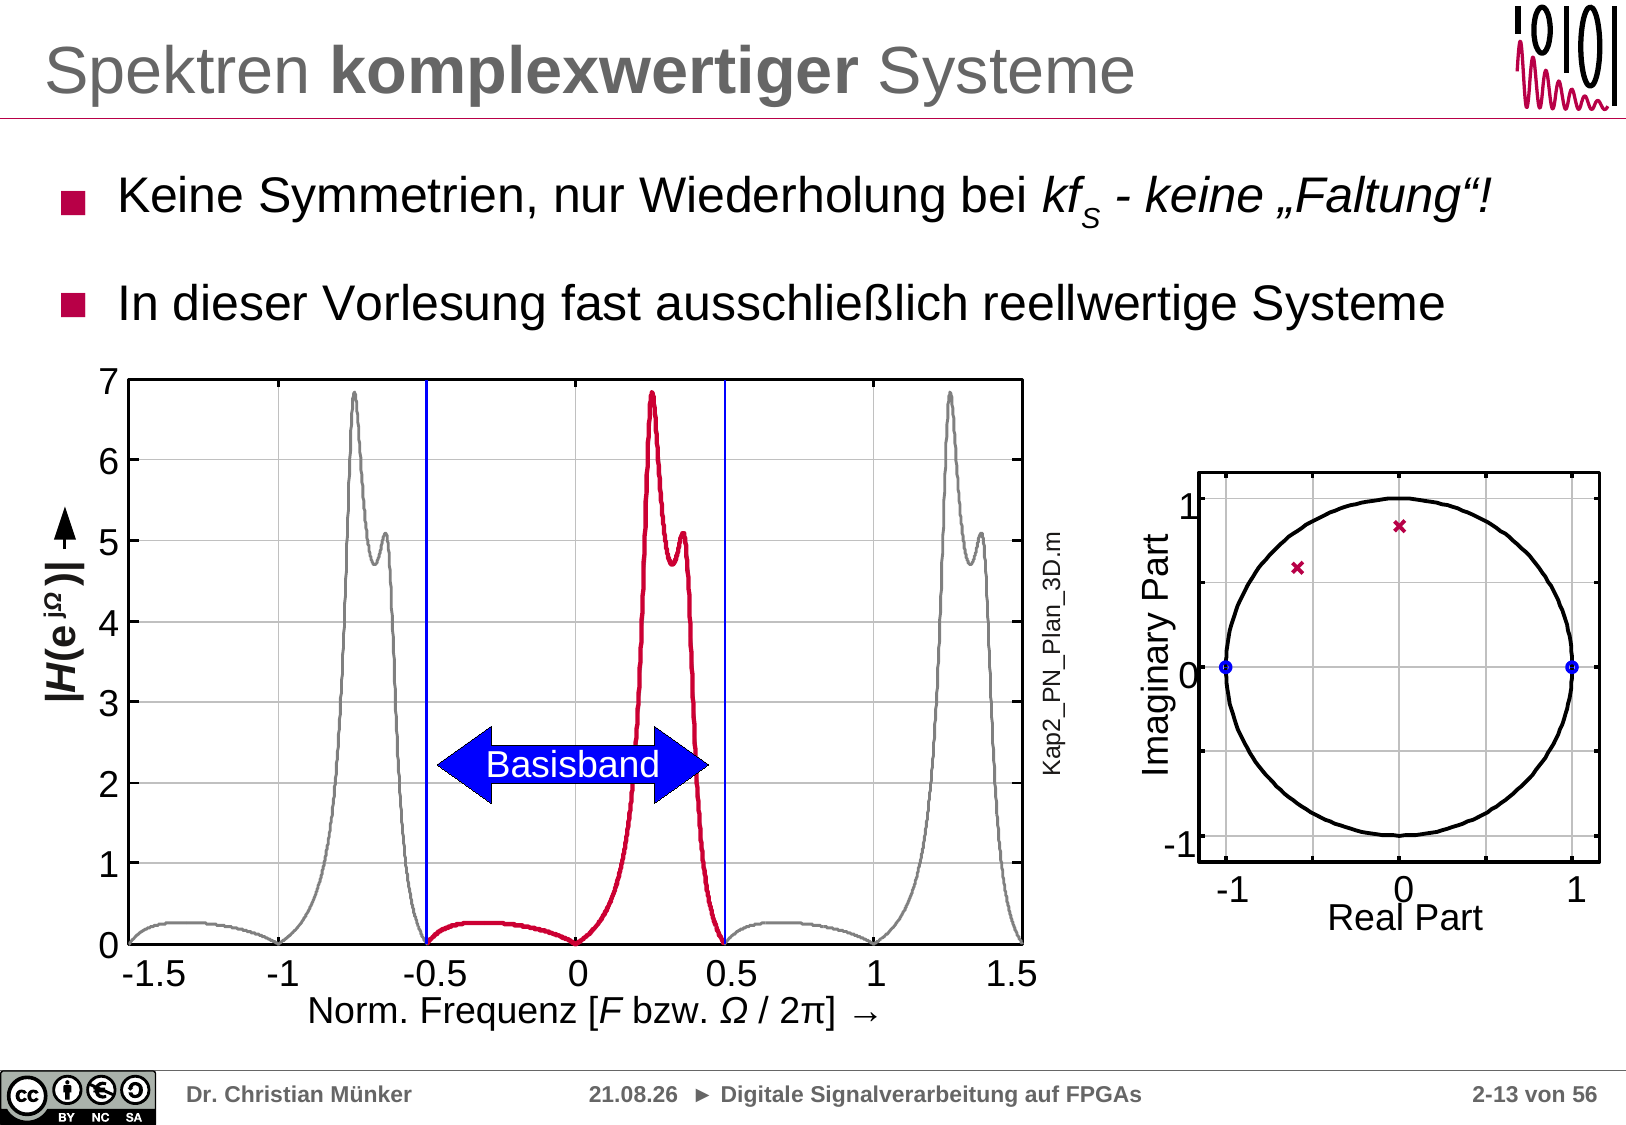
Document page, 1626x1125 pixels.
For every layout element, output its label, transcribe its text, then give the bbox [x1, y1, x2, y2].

text_box |H(e jΩ )| [29, 522, 93, 743]
text_box 0 [1393, 868, 1406, 893]
text_box -0.5 [402, 952, 471, 989]
text_box 4 [98, 602, 114, 641]
text_box Keine Symmetrien, nur Wiederholung bei kfS - keine „Faltung“! In dieser Vorlesung fast ausschließlich reellwertige Systeme [58, 153, 1542, 318]
text_box Norm. Frequenz [F bzw. Ω / 2π] → [307, 989, 916, 1028]
text_box Imaginary Part [1133, 507, 1167, 777]
text_box 1 [1178, 485, 1191, 511]
text_box 7 [98, 360, 114, 398]
text_box Real Part [1327, 896, 1484, 922]
text_box Basisband [437, 726, 709, 804]
text_box 6 [98, 440, 114, 478]
text_box 0 [1178, 654, 1191, 680]
title Spektren komplexwertiger Systeme [44, 10, 1299, 137]
text_box 2 [98, 763, 114, 802]
text_box -1.5 [121, 952, 207, 990]
text_box Kap2_PN_Plan_3D.m [1030, 484, 1076, 792]
text_box 0 [567, 952, 584, 989]
text_box 1 [98, 843, 114, 882]
text_box 1.5 [977, 952, 1046, 990]
text_box 1 [1566, 868, 1605, 893]
text_box 1 [865, 952, 909, 989]
text_box -1 [1163, 823, 1197, 848]
text_box -1 [1201, 823, 1210, 848]
picture [1511, 0, 1624, 113]
text_box 5 [98, 521, 114, 560]
text_box -1 [266, 952, 317, 990]
text_box 0.5 [705, 952, 769, 989]
text_box -1 [1216, 868, 1267, 893]
text_box 0 [98, 924, 114, 963]
text_box 3 [98, 682, 114, 721]
